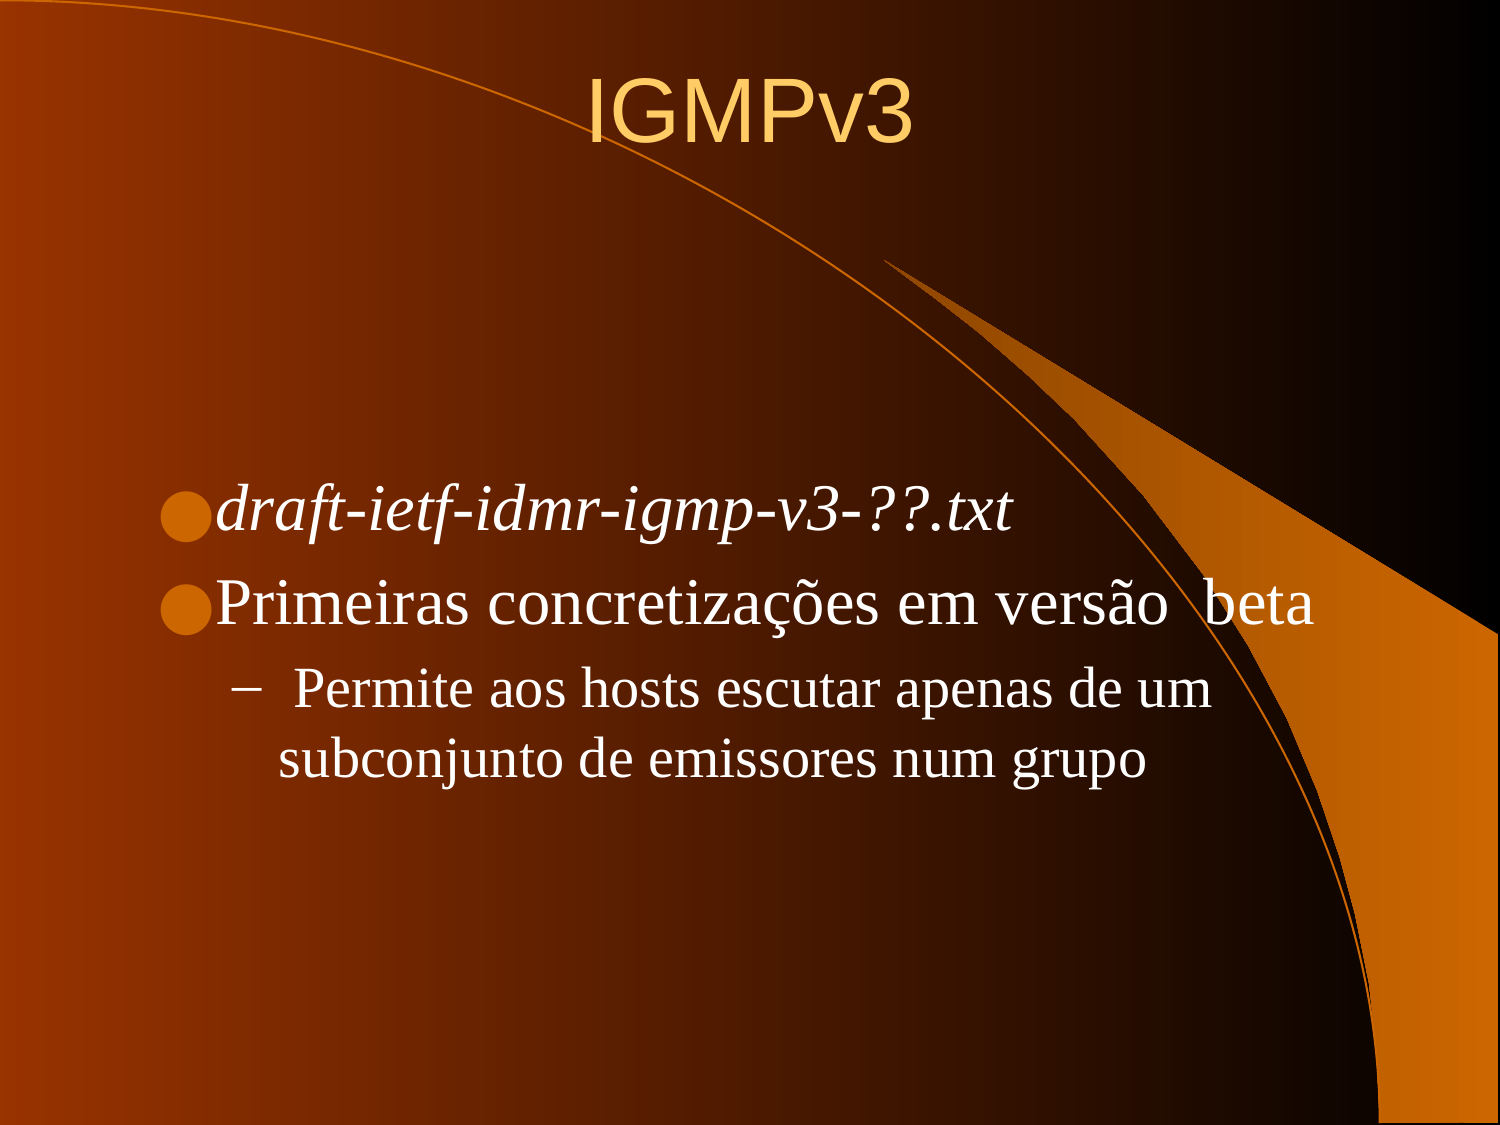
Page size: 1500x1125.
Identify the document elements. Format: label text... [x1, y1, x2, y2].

title IGMPv3 [24, 24, 1475, 188]
list draft-ietf-idmr-igmp-v3-??.txt Primeiras concretizações em versão beta Permite aos hosts escutar apenas de um subconjunto de emissores num grupo [62, 188, 1412, 1085]
